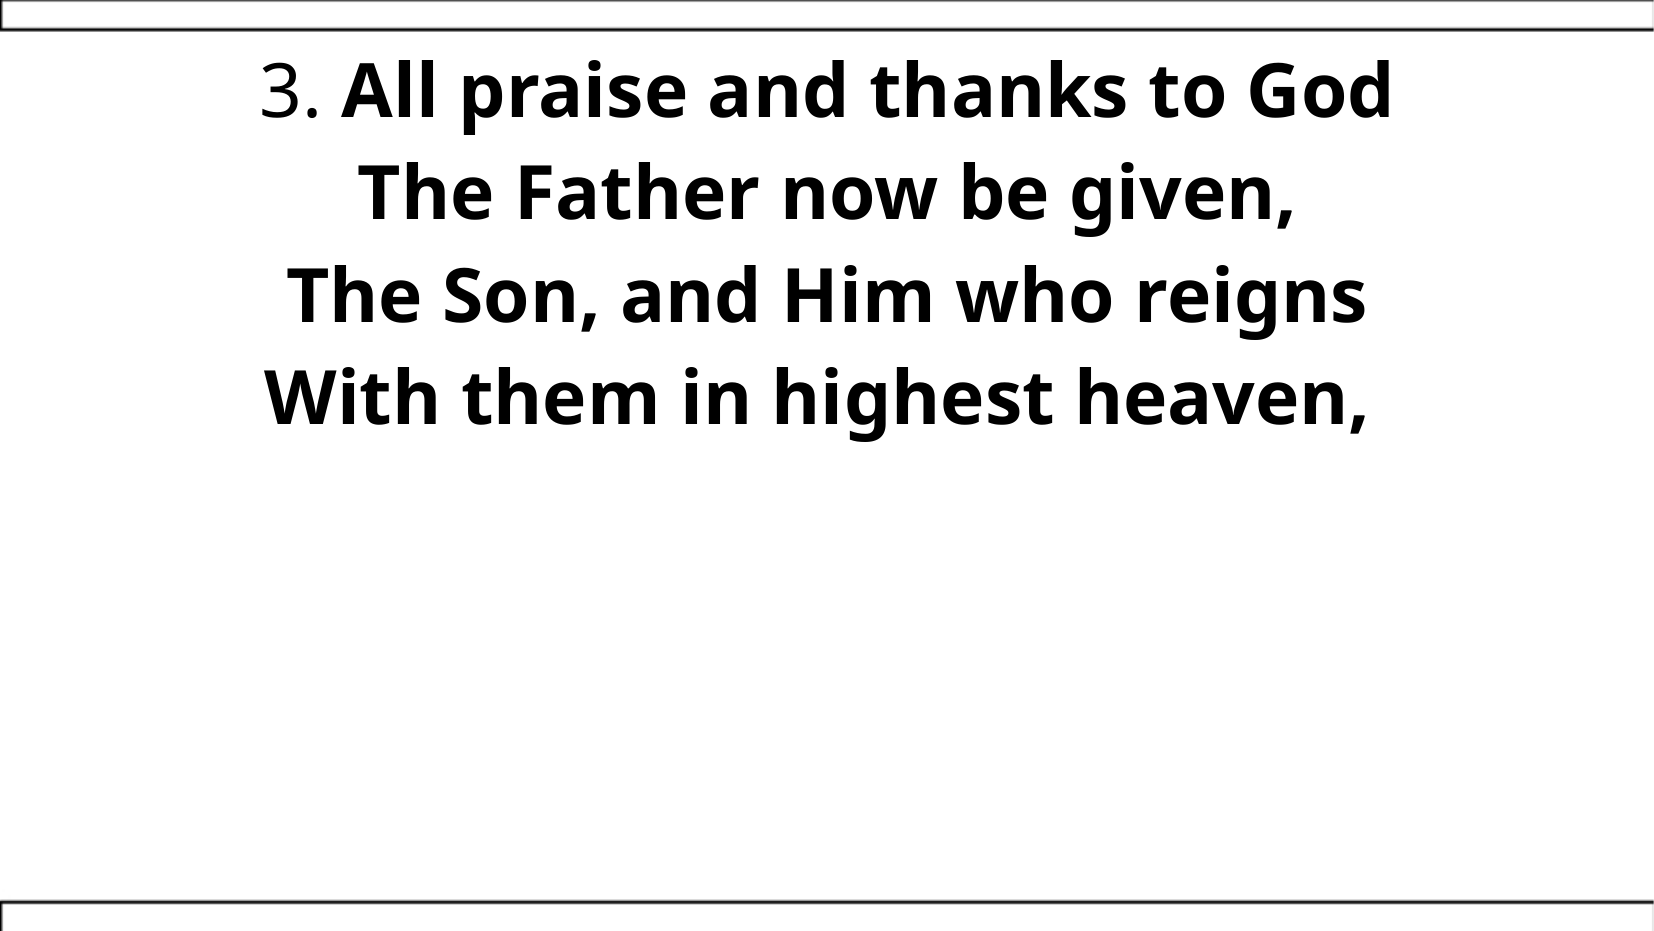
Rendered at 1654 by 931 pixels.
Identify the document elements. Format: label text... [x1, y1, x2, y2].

picture [0, 0, 1654, 931]
text_box 3. All praise and thanks to God The Father now be given, The Son, and Him who reigns With them in highest heaven, [107, 29, 1548, 454]
